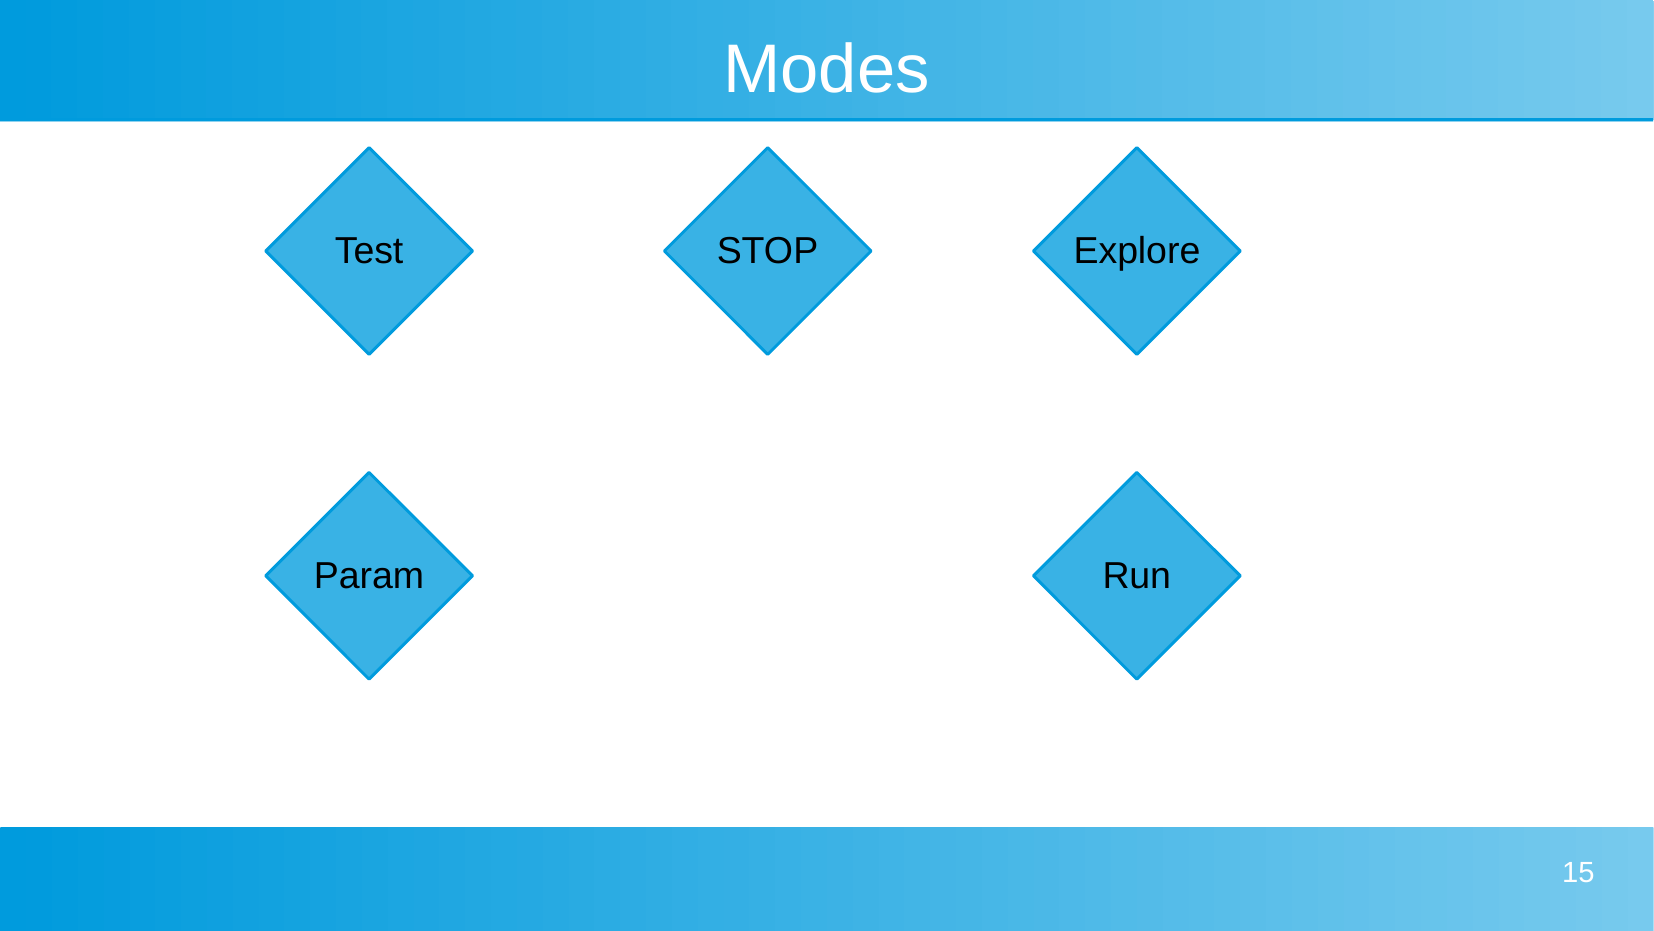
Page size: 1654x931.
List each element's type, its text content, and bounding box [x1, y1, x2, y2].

text_box Explore [1033, 147, 1241, 355]
text_box Param [265, 472, 473, 680]
text_box Test [265, 147, 473, 355]
title Modes [59, 29, 1595, 108]
text_box Run [1033, 472, 1241, 680]
text_box STOP [664, 147, 872, 355]
